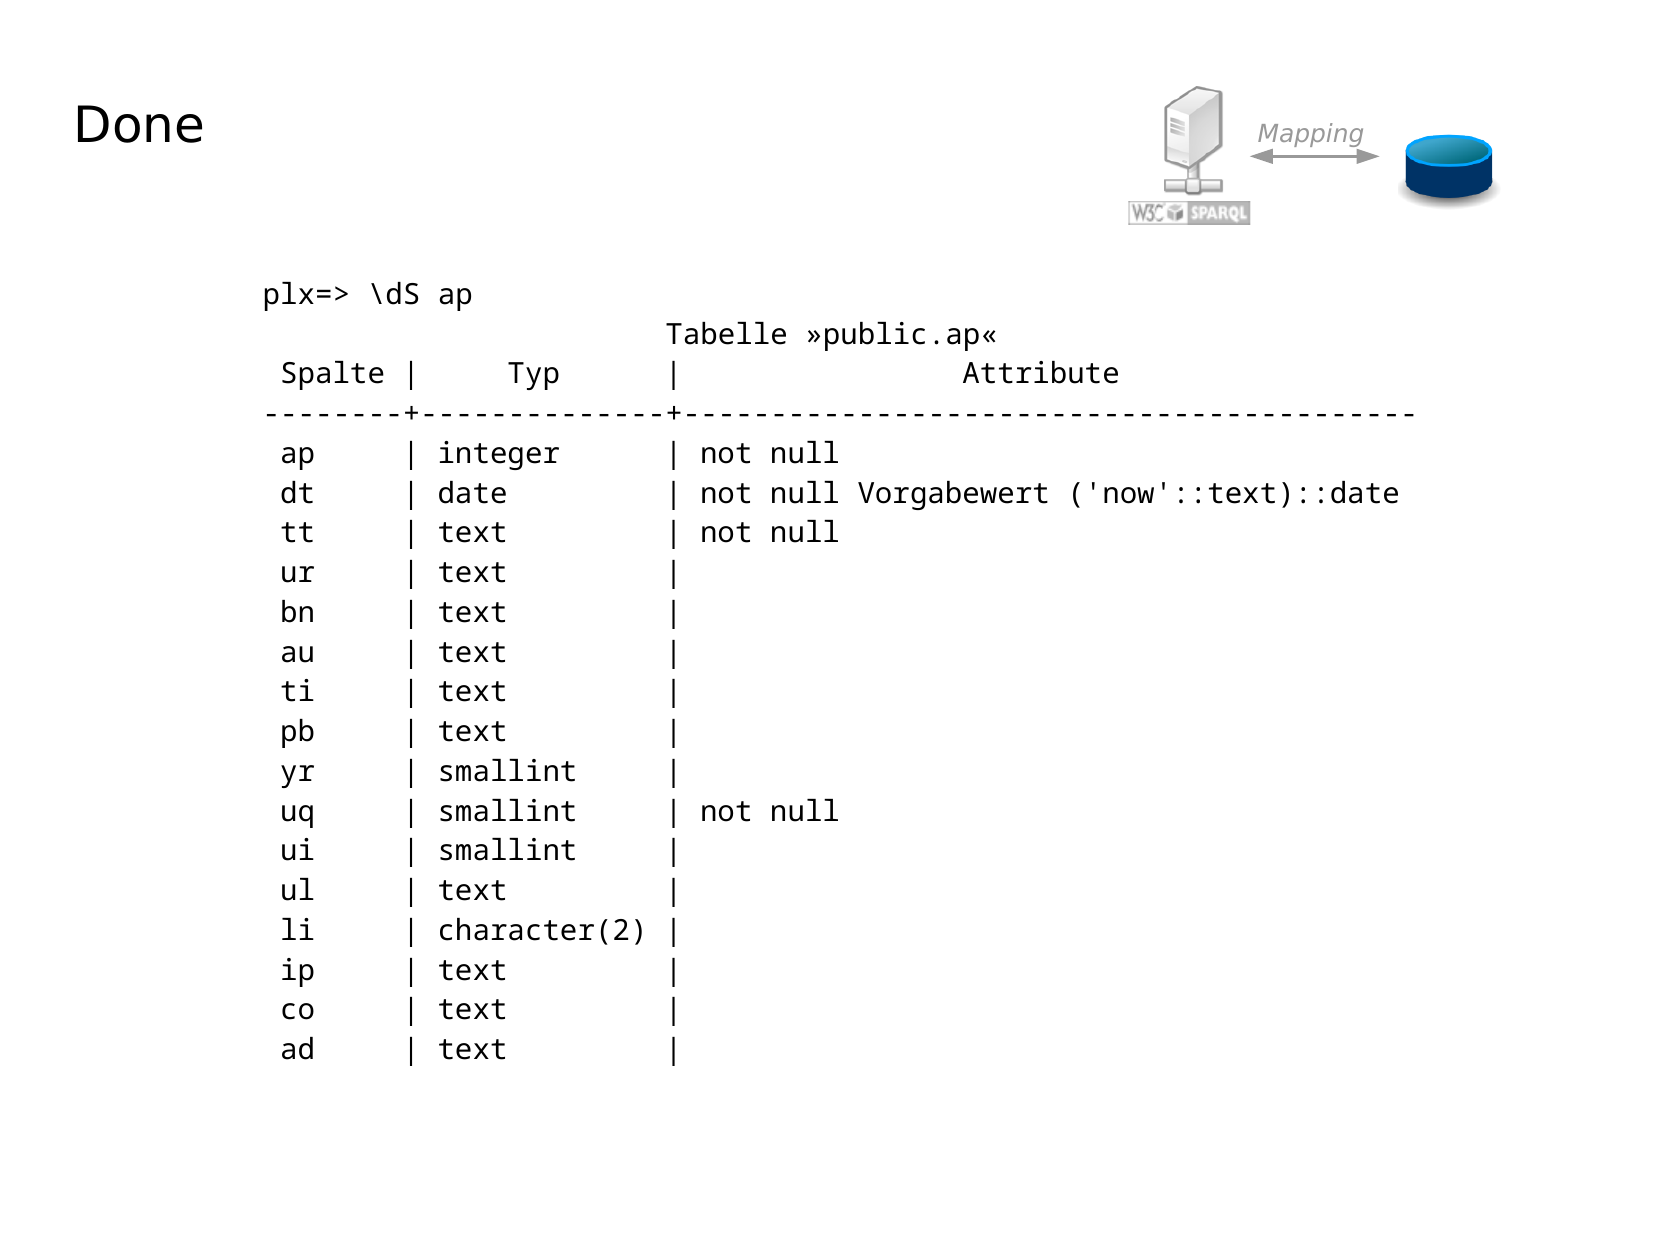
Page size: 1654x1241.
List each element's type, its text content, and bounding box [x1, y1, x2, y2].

text_box Mapping [1226, 112, 1396, 157]
picture [1135, 82, 1250, 197]
text_box Done [59, 59, 1583, 133]
picture [1398, 116, 1501, 218]
text_box plx=> \dS ap Tabelle »public.ap« Spalte | Typ | Attribute --------+--------------+------------------------------------------ ap | integer | not null dt | date | not null Vorgabewert ('now'::text)::date tt | text | not null ur | text | bn | text | au | text | ti | text | pb | text | yr | smallint | uq | smallint | not null ui | smallint | ul | text | li | character(2) | ip | text | co | text | ad | text | [248, 265, 1536, 1048]
picture [1127, 201, 1252, 225]
